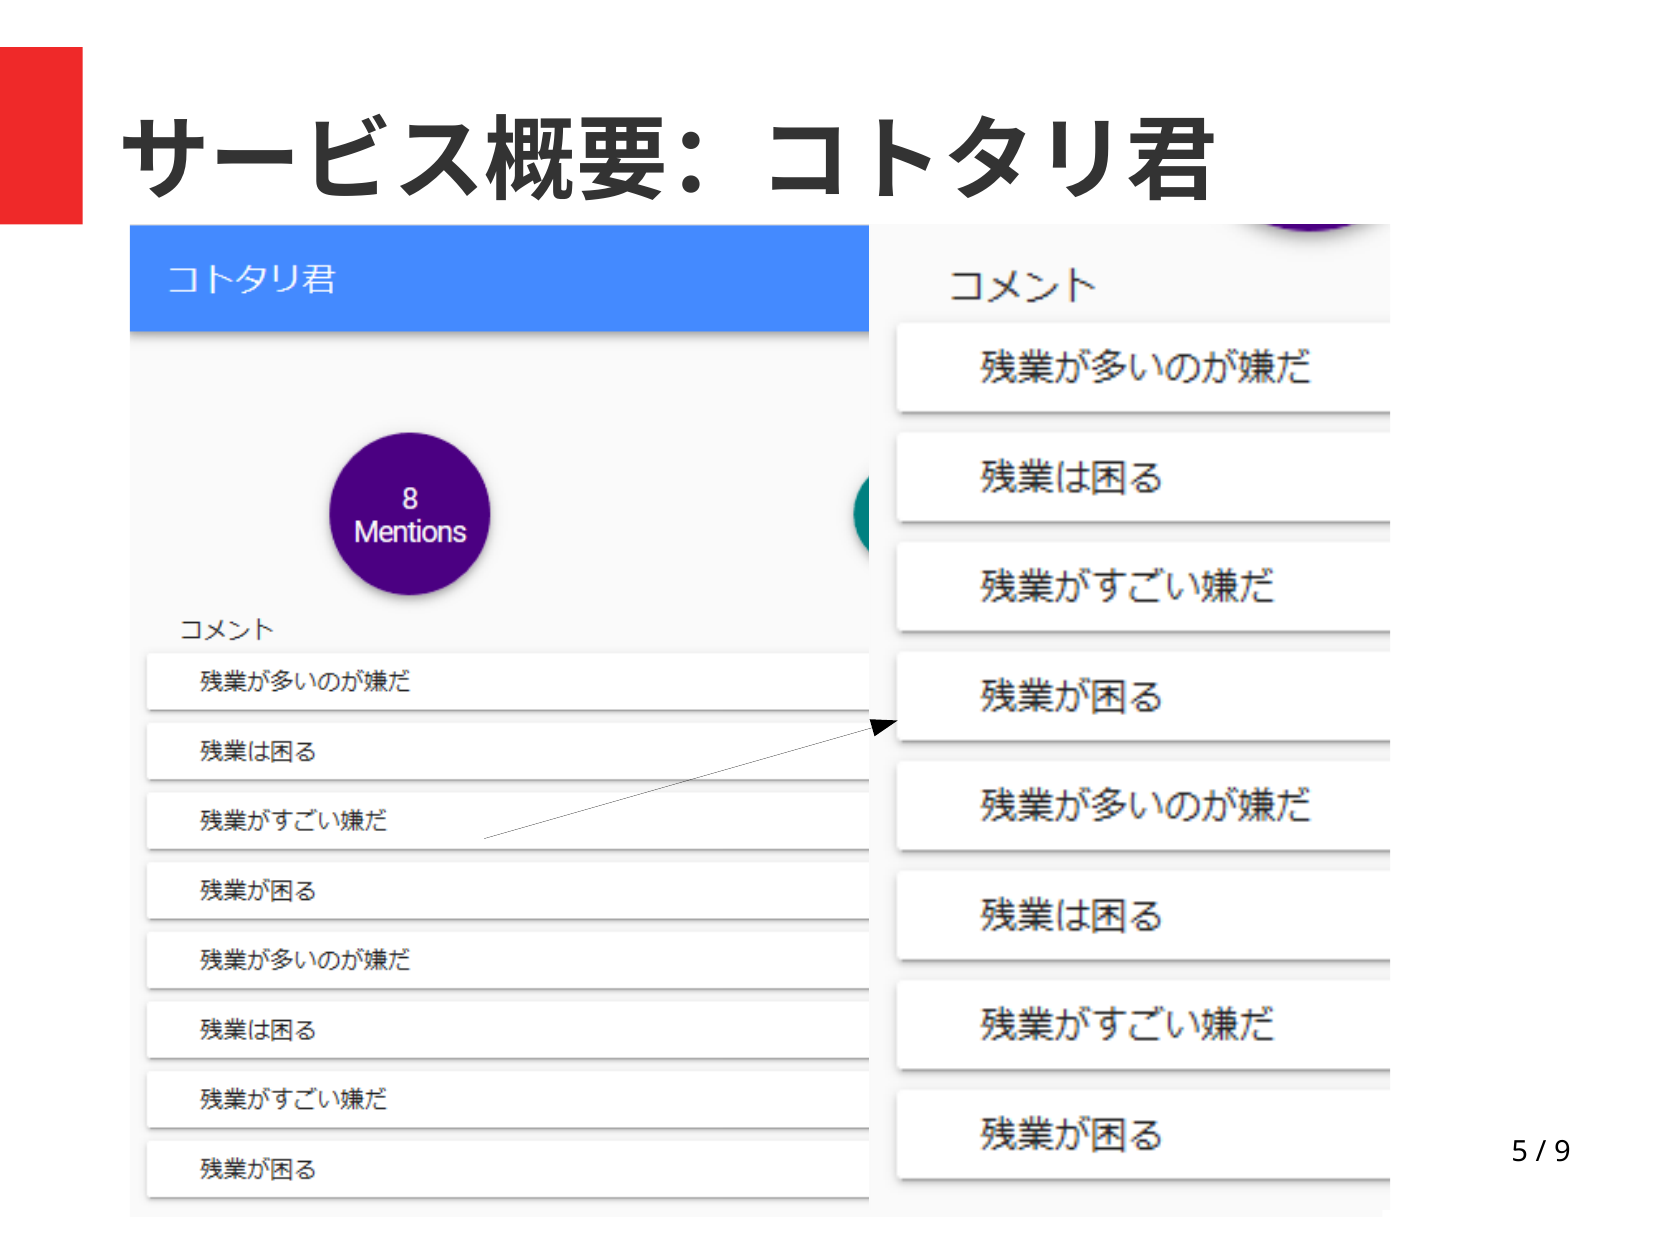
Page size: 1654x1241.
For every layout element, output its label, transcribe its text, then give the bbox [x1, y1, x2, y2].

title サービス概要：コトタリ君 [118, 49, 1571, 257]
picture [129, 224, 1391, 1217]
